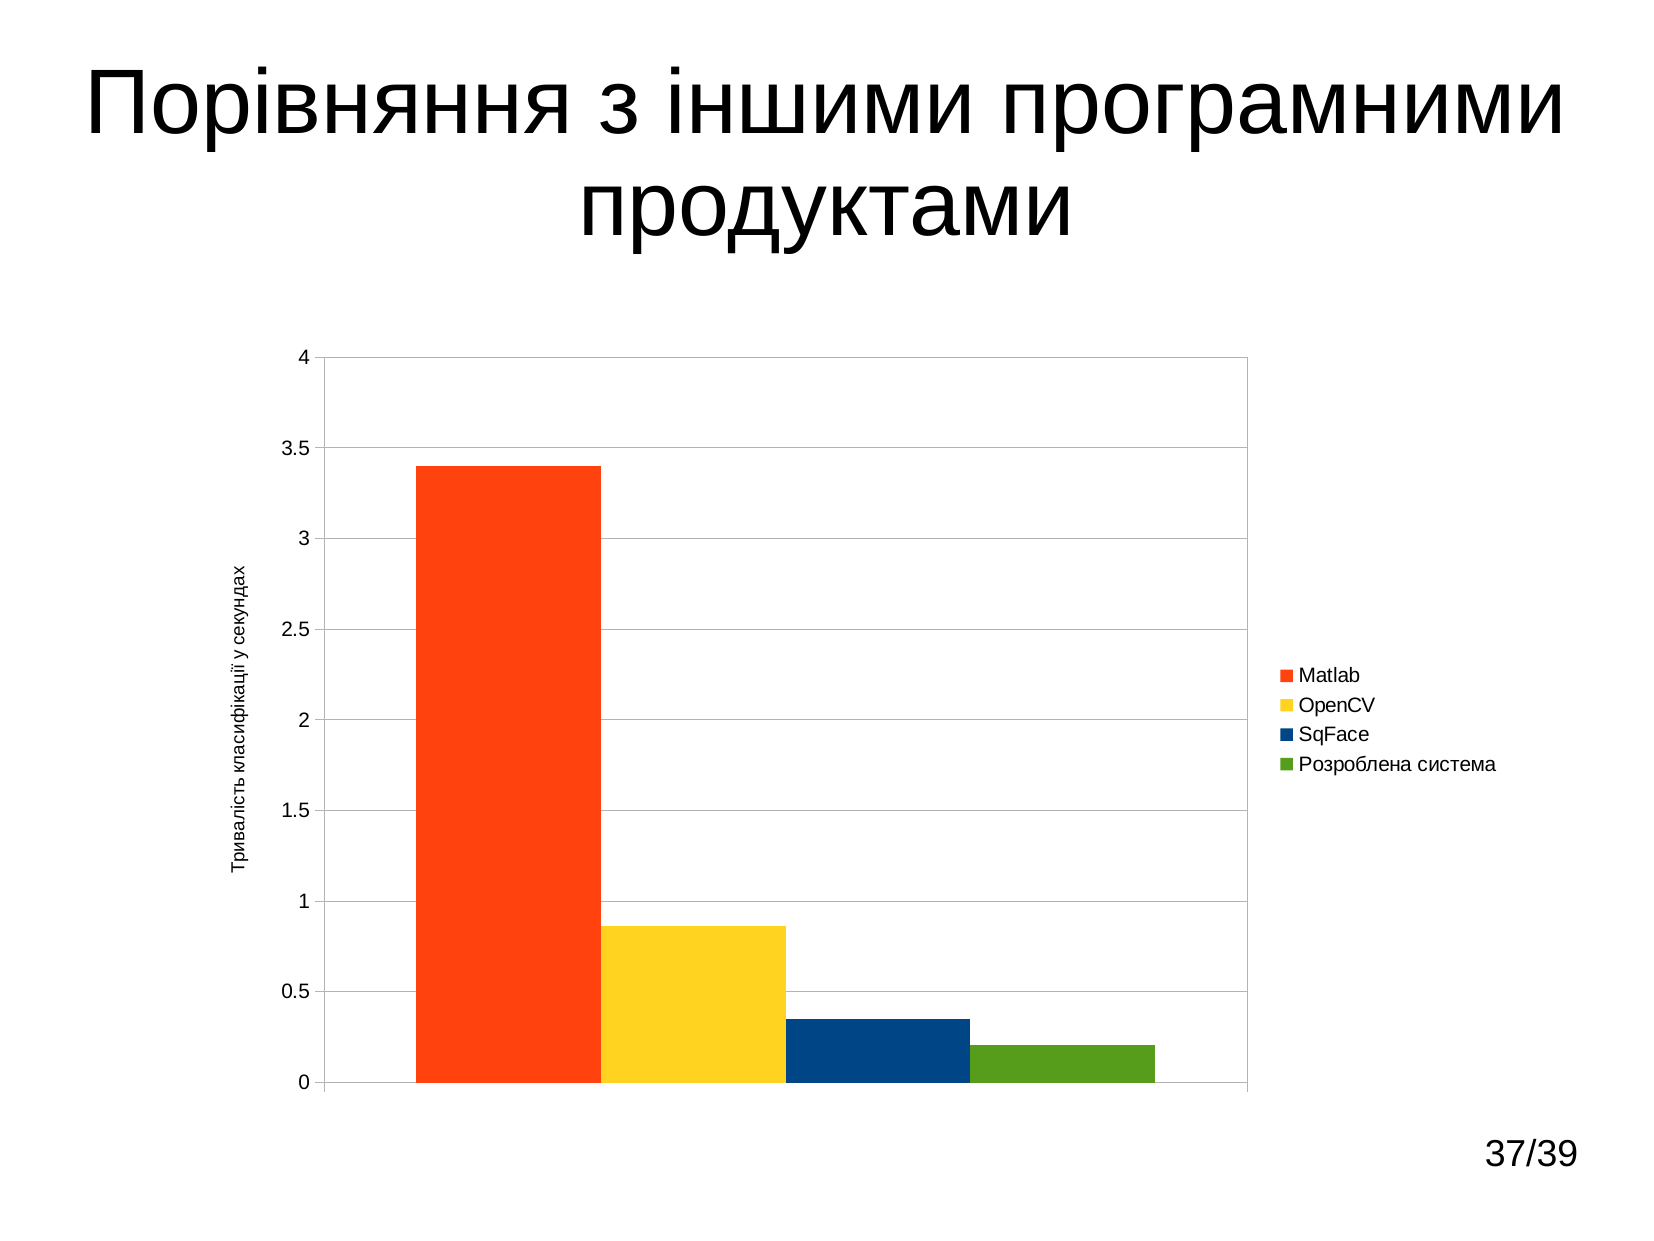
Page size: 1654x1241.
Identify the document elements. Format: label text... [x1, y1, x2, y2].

chart [195, 330, 1516, 1111]
text_box 37/39 [1470, 1125, 1606, 1182]
title Порівняння з іншими програмними продуктами [82, 49, 1571, 257]
